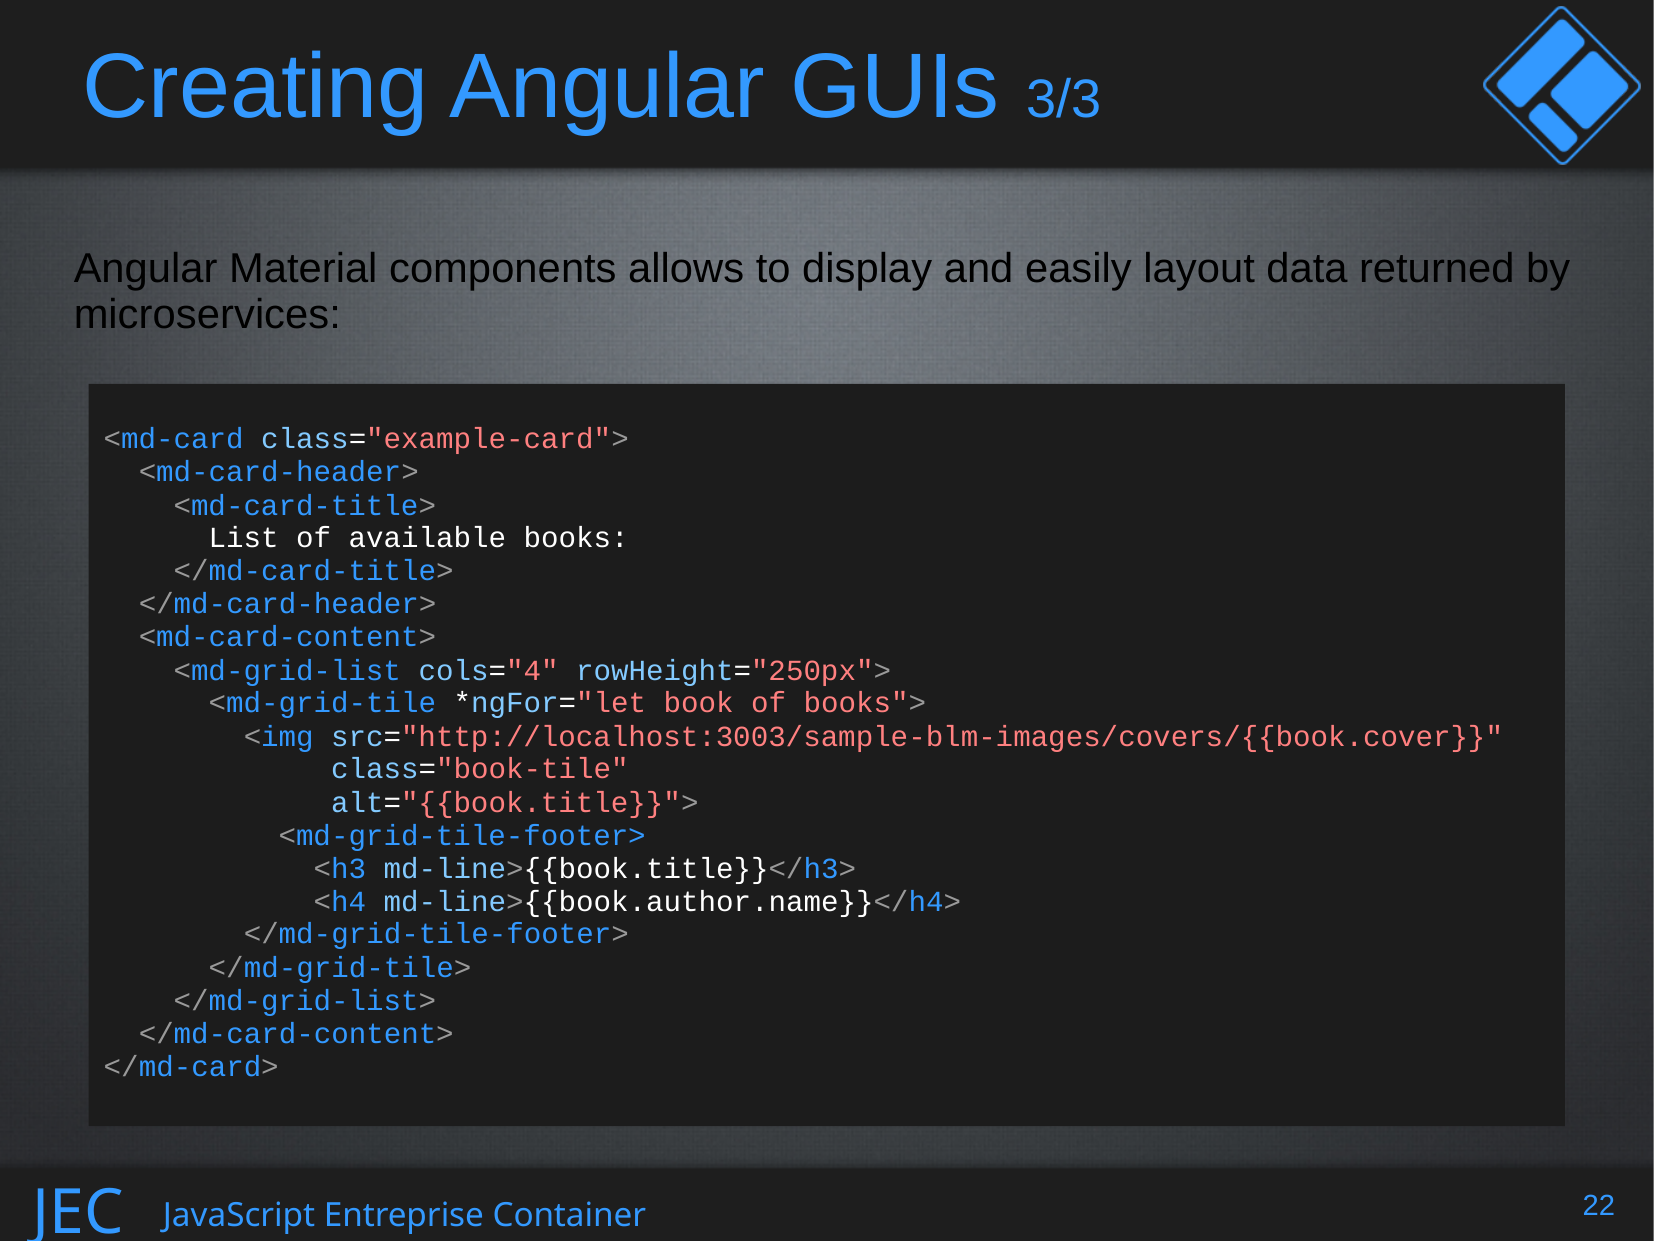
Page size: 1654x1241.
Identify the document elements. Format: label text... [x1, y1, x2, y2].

picture [0, 0, 1654, 1241]
text_box JavaScript Entreprise Container [148, 1183, 651, 1241]
text_box JEC [17, 1159, 149, 1241]
text_box 22 [744, 1181, 1630, 1229]
text_box Angular Material components allows to display and easily layout data returned by microservices: [59, 236, 1595, 346]
text_box <md-card class="example-card"> <md-card-header> <md-card-title> List of available books: </md-card-title> </md-card-header> <md-card-content> <md-grid-list cols="4" rowHeight="250px"> <md-grid-tile *ngFor="let book of books"> <img src="http://localhost:3003/sample-blm-images/covers/{{book.cover}}" class="book-tile" alt="{{book.title}}"> <md-grid-tile-footer> <h3 md-line>{{book.title}}</h3> <h4 md-line>{{book.author.name}}</h4> </md-grid-tile-footer> </md-grid-tile> </md-grid-list> </md-card-content> </md-card> [88, 383, 1565, 1088]
title Creating Angular GUIs 3/3 [82, 23, 1441, 147]
